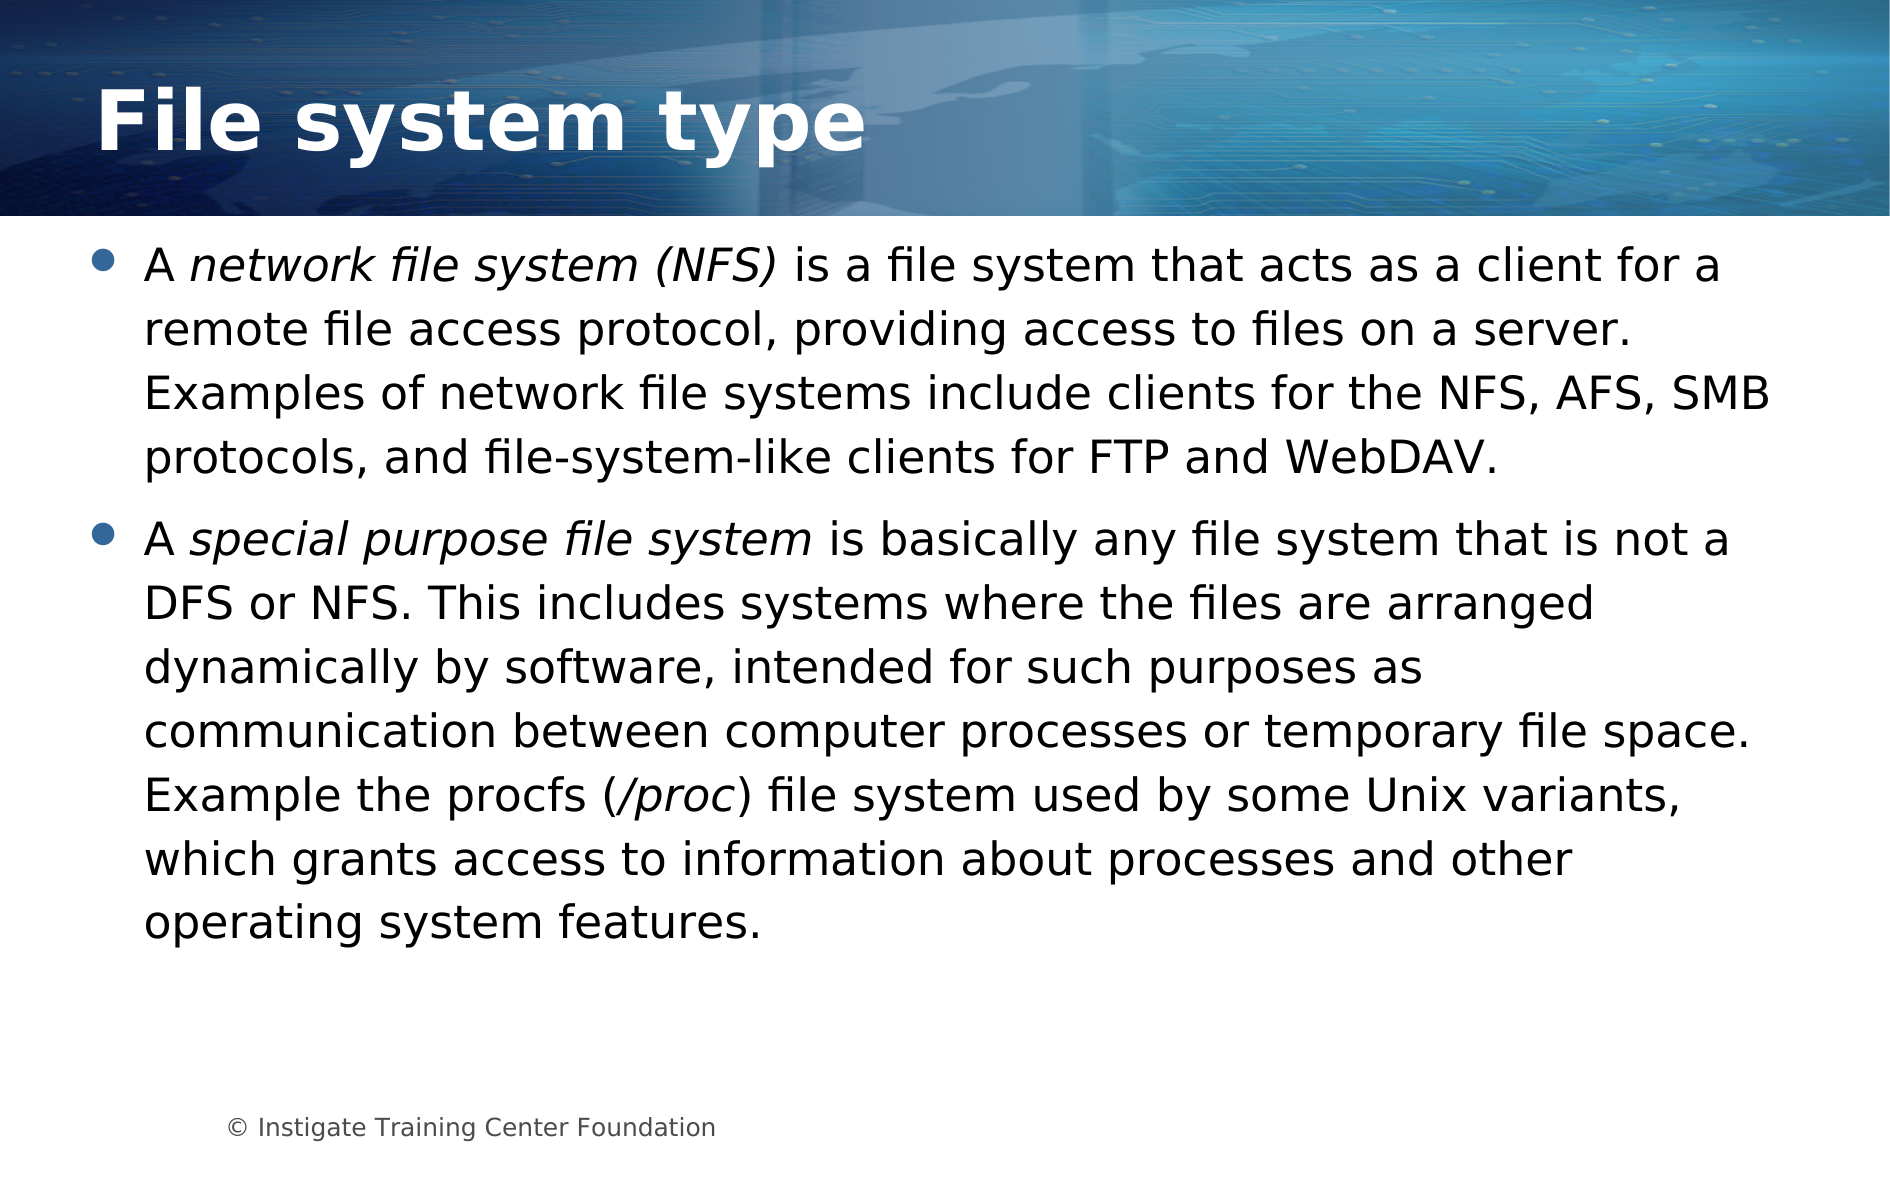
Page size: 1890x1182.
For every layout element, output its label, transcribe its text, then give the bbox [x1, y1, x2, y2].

list A network file system (NFS) is a file system that acts as a client for a remote file access protocol, providing access to files on a server. Examples of network file systems include clients for the NFS, AFS, SMB protocols, and file-system-like clients for FTP and WebDAV. A special purpose file system is basically any file system that is not a DFS or NFS. This includes systems where the files are arranged dynamically by software, intended for such purposes as communication between computer processes or temporary file space. Example the procfs (/proc) file system used by some Unix variants, which grants access to information about processes and other operating system features. [88, 228, 1788, 943]
picture [0, 0, 1890, 216]
title File system type [94, 47, 1793, 217]
